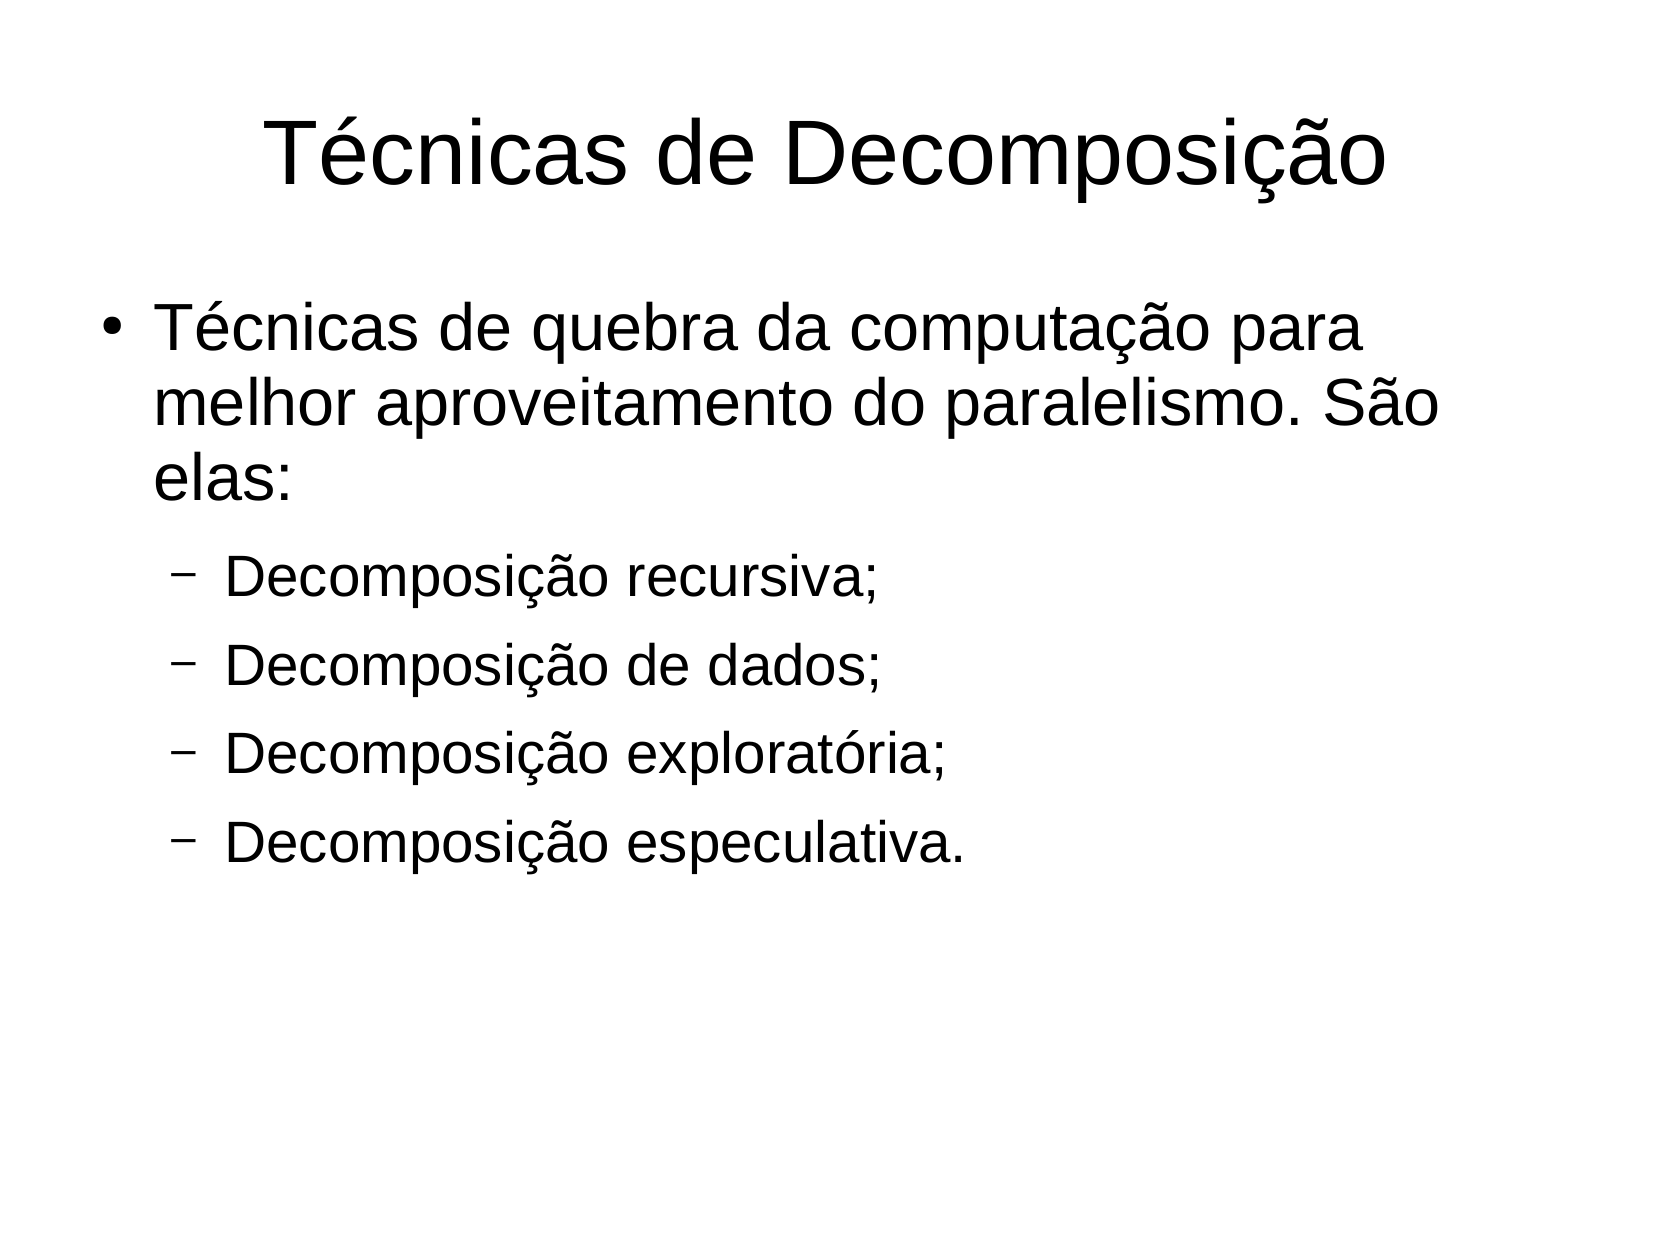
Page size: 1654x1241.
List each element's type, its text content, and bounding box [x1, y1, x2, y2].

list Técnicas de quebra da computação para melhor aproveitamento do paralelismo. São elas: Decomposição recursiva; Decomposição de dados; Decomposição exploratória; Decomposição especulativa. [82, 290, 1538, 1010]
title Técnicas de Decomposição [82, 49, 1571, 257]
